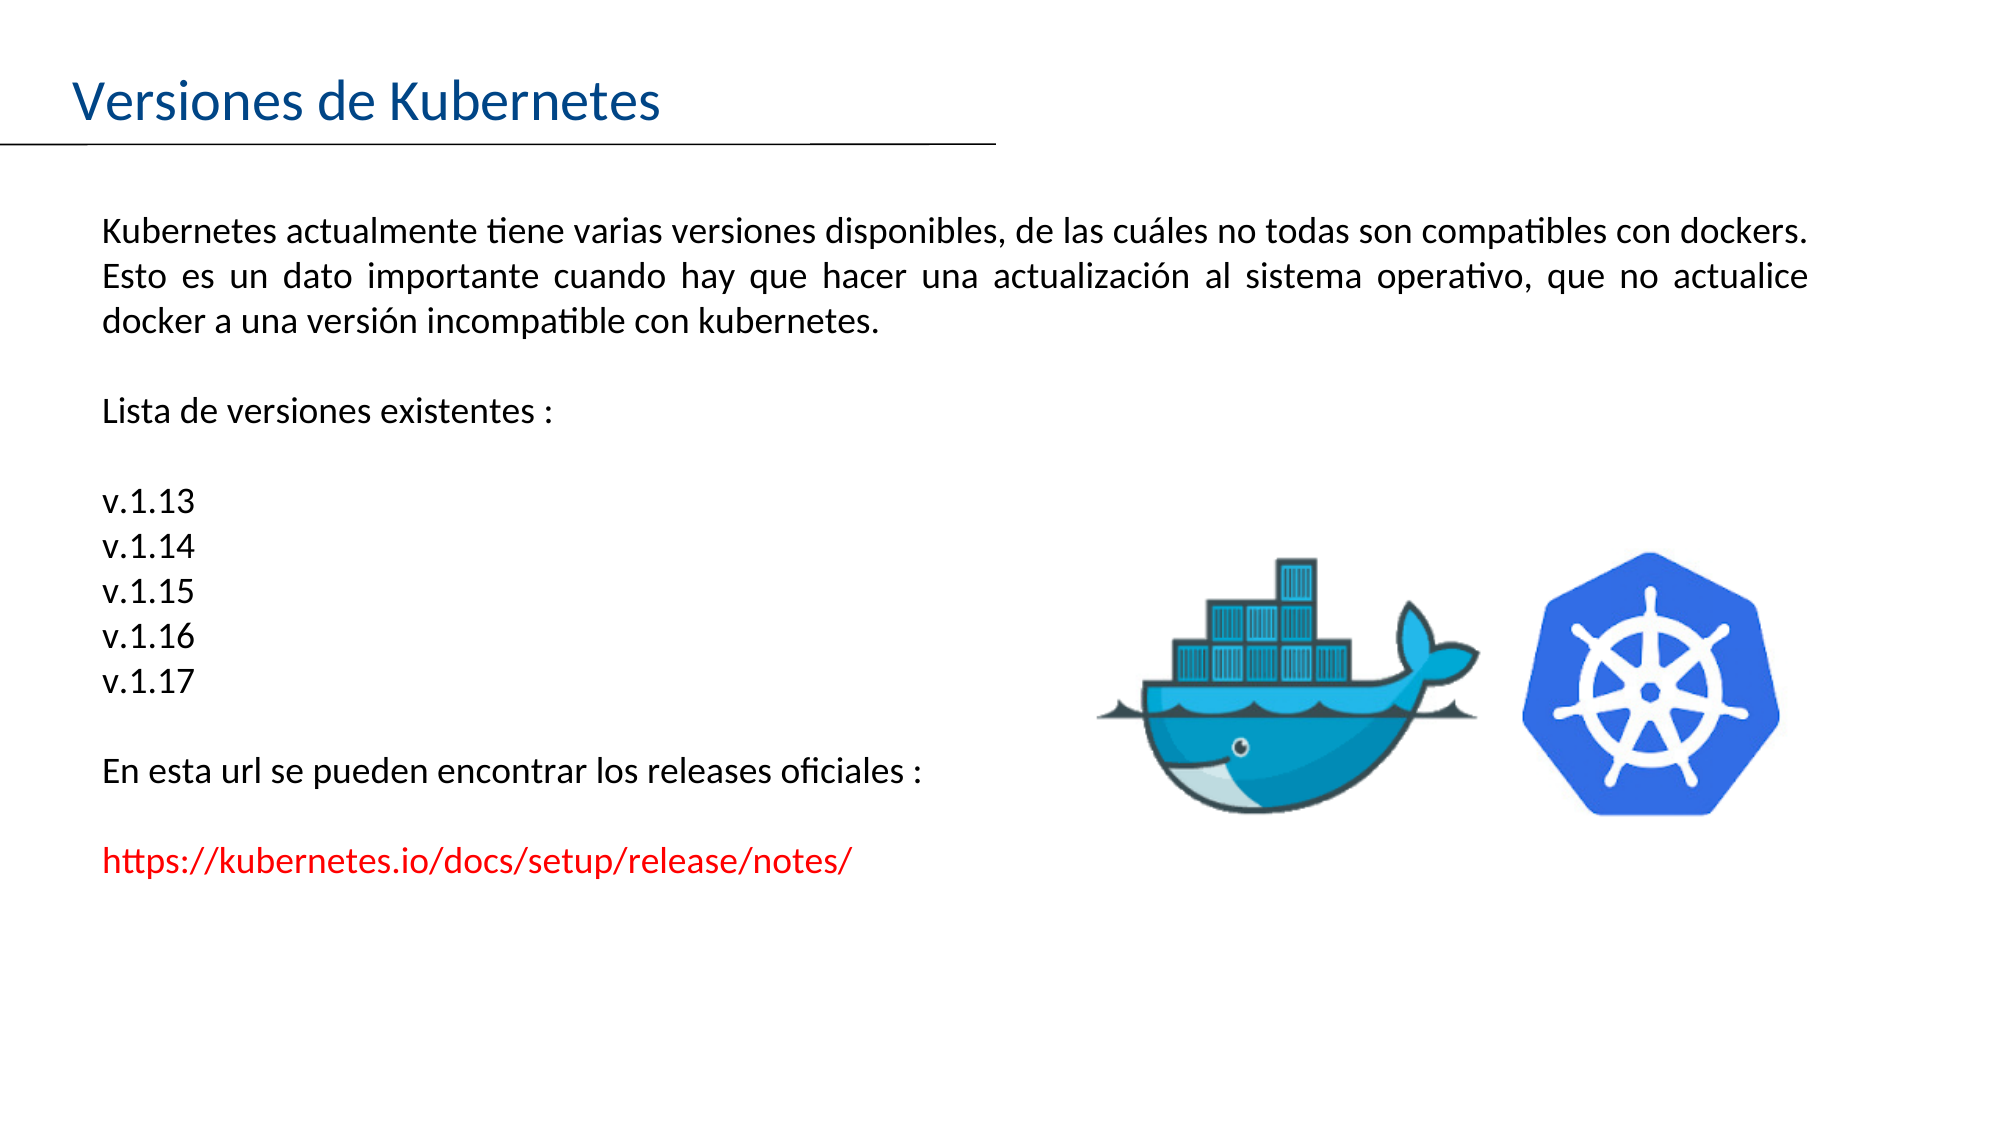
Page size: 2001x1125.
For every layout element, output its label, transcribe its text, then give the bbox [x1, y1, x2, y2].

text_box Kubernetes actualmente tiene varias versiones disponibles, de las cuáles no todas son compatibles con dockers. Esto es un dato importante cuando hay que hacer una actualización al sistema operativo, que no actualice docker a una versión incompatible con kubernetes. Lista de versiones existentes : v.1.13 v.1.14 v.1.15 v.1.16 v.1.17 En esta url se pueden encontrar los releases oficiales : https://kubernetes.io/docs/setup/release/notes/ [87, 198, 1826, 933]
text_box Versiones de Kubernetes [57, 54, 1509, 141]
picture [1058, 533, 1836, 856]
